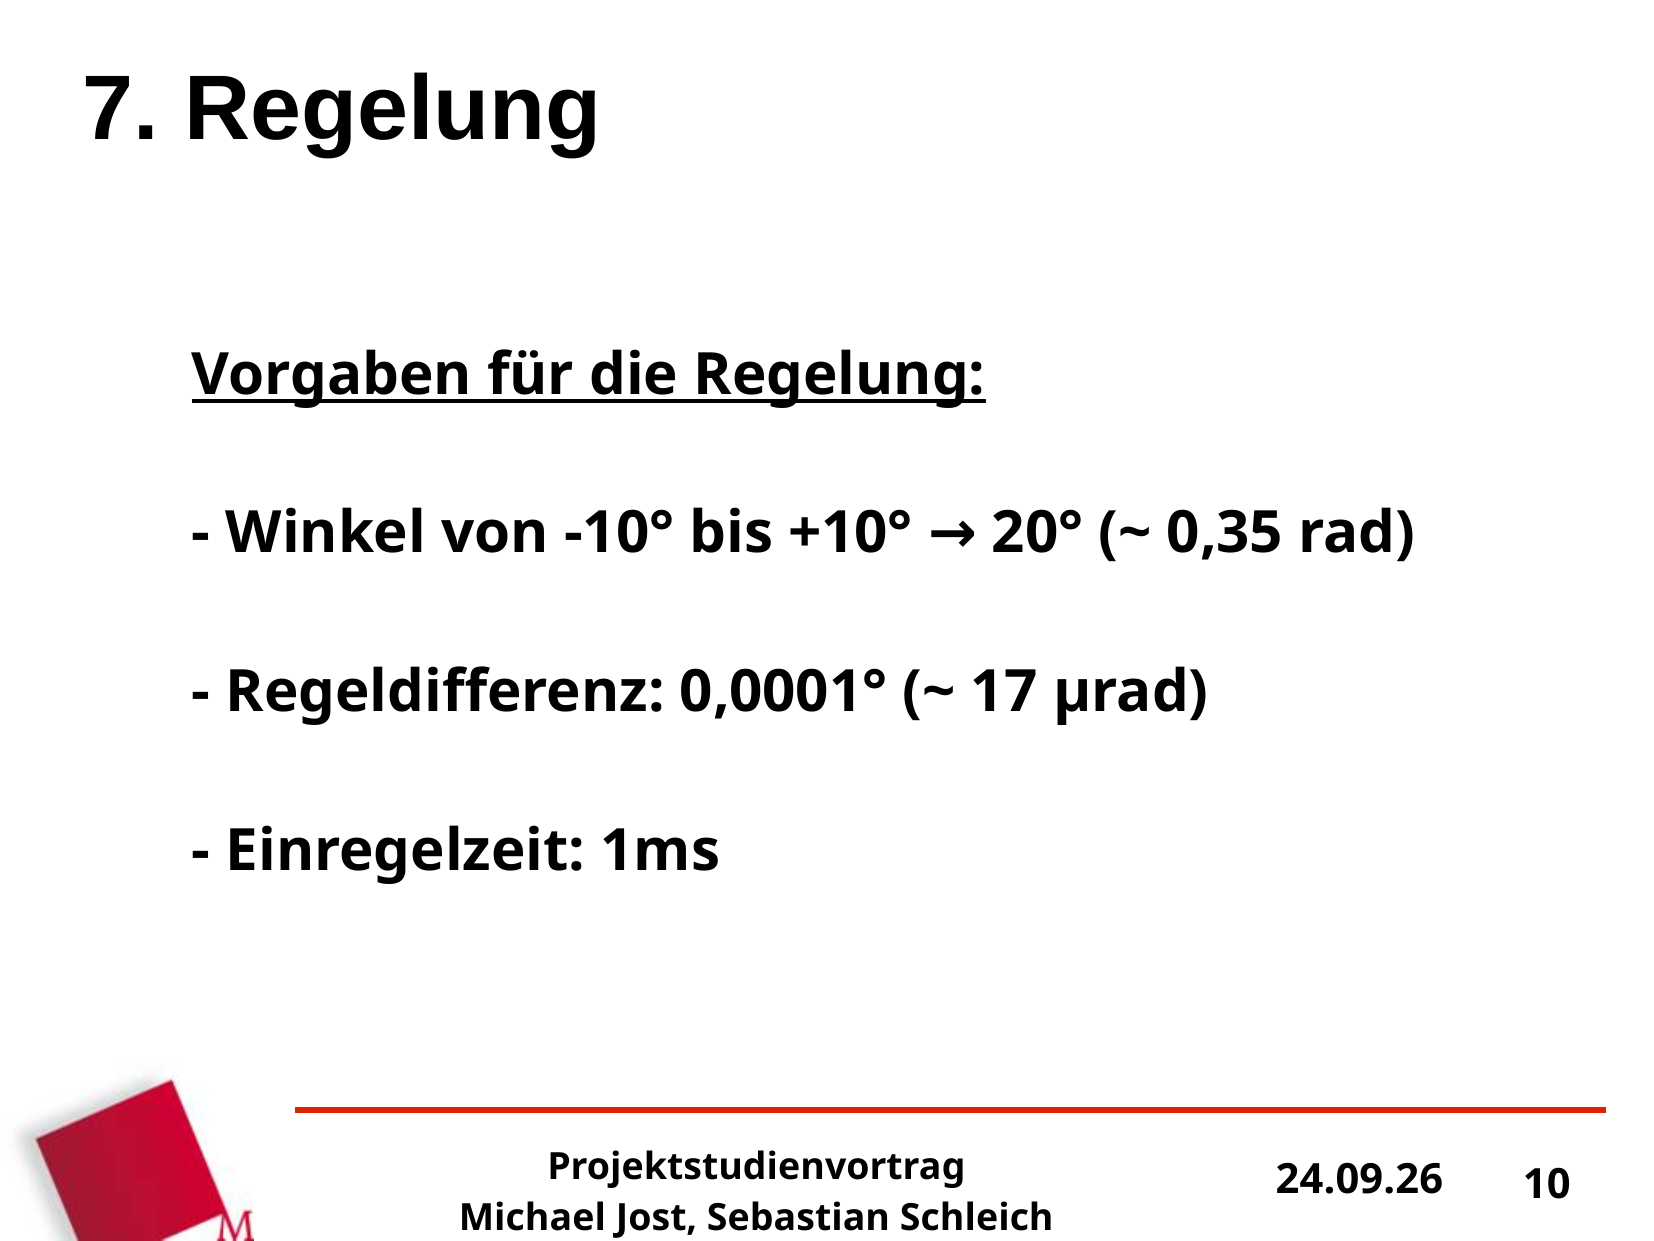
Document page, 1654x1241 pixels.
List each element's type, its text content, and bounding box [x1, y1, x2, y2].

picture [2, 1063, 254, 1241]
title 7. Regelung [82, 49, 1571, 166]
text_box Vorgaben für die Regelung: - Winkel von -10° bis +10° → 20° (~ 0,35 rad) - Regeldifferenz: 0,0001° (~ 17 μrad) - Einregelzeit: 1ms [177, 324, 1583, 1046]
